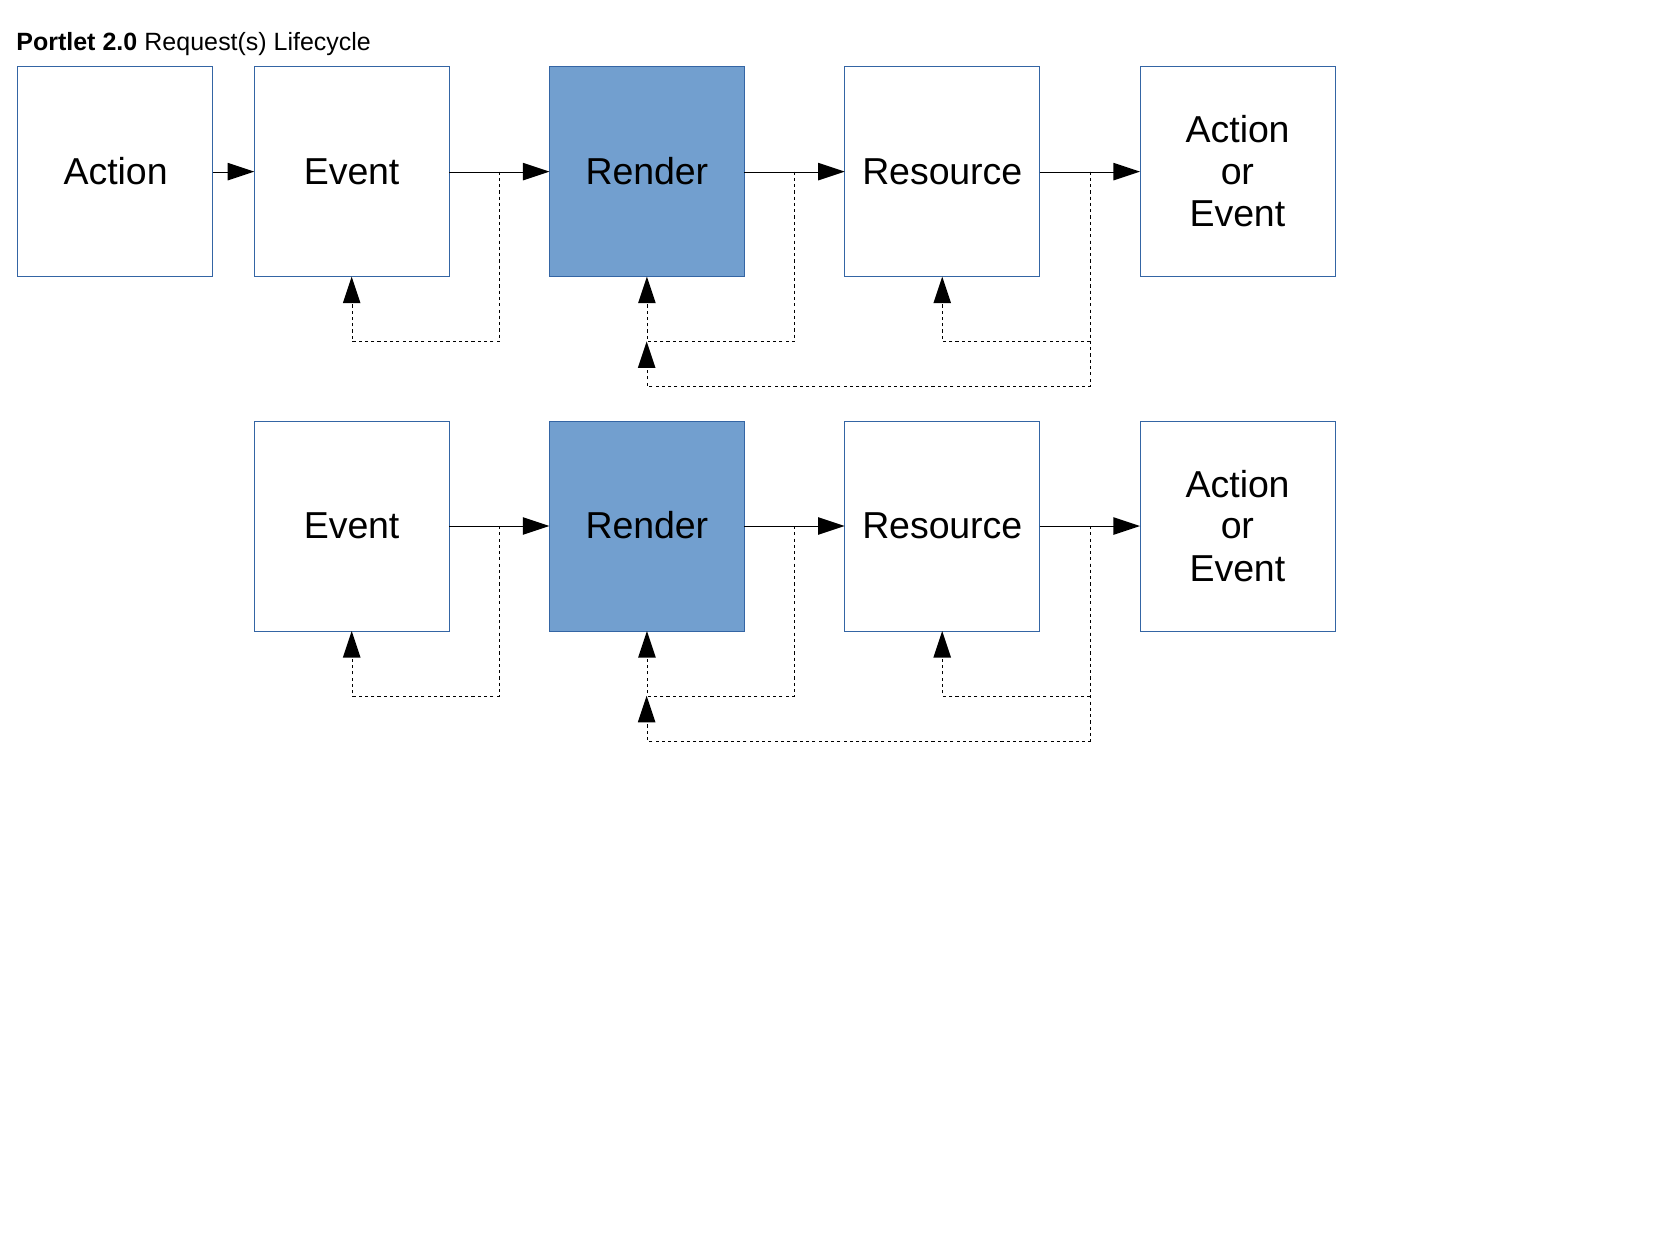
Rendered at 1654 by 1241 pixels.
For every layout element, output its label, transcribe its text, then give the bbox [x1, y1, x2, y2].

text_box Resource [844, 66, 1040, 277]
text_box Portlet 2.0 Request(s) Lifecycle [1, 20, 386, 64]
text_box Event [254, 66, 450, 277]
text_box Event [254, 421, 450, 632]
text_box Resource [844, 421, 1040, 632]
text_box Action or Event [1140, 66, 1336, 277]
text_box Render [549, 421, 745, 632]
text_box Action [17, 66, 213, 277]
text_box Render [549, 66, 745, 277]
text_box Action or Event [1140, 421, 1336, 632]
